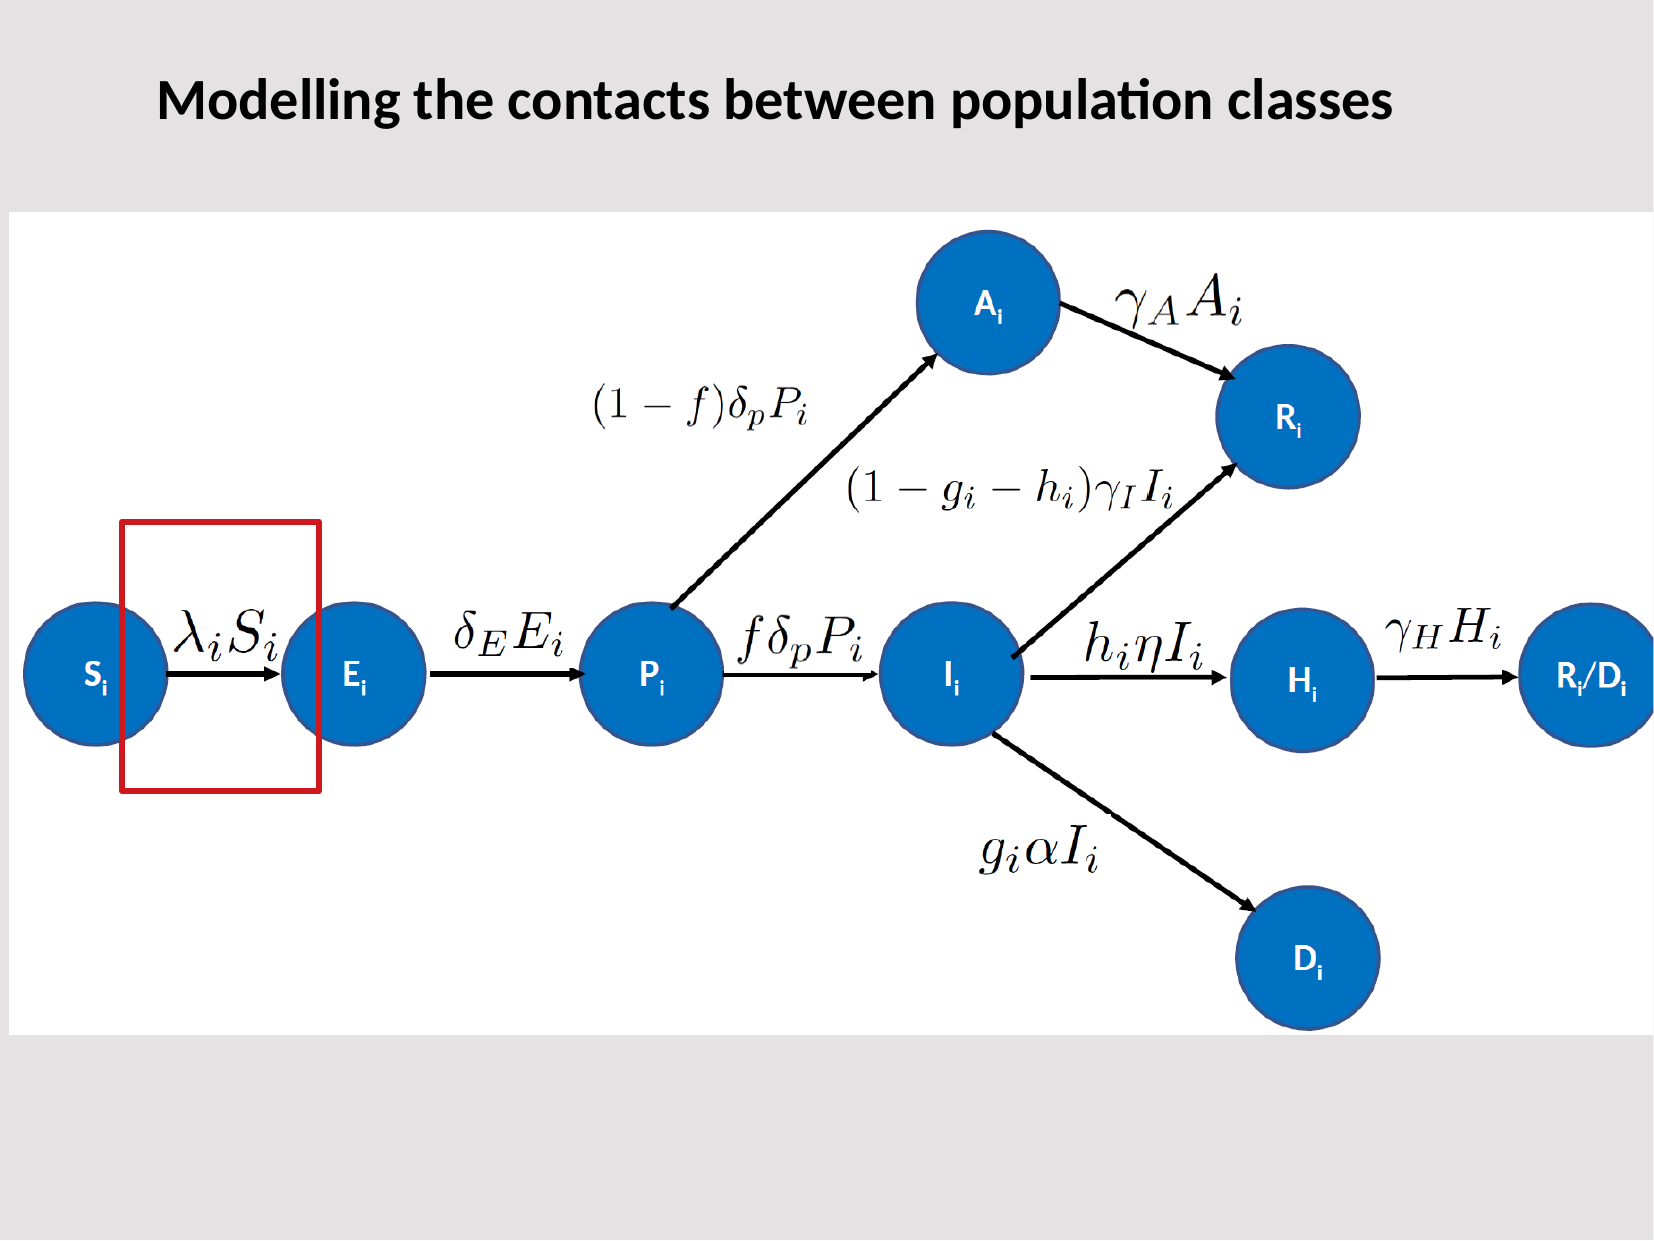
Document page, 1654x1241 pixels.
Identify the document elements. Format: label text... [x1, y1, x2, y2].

text_box Modelling the contacts between population classes [141, 68, 1489, 142]
picture [9, 212, 1654, 1035]
